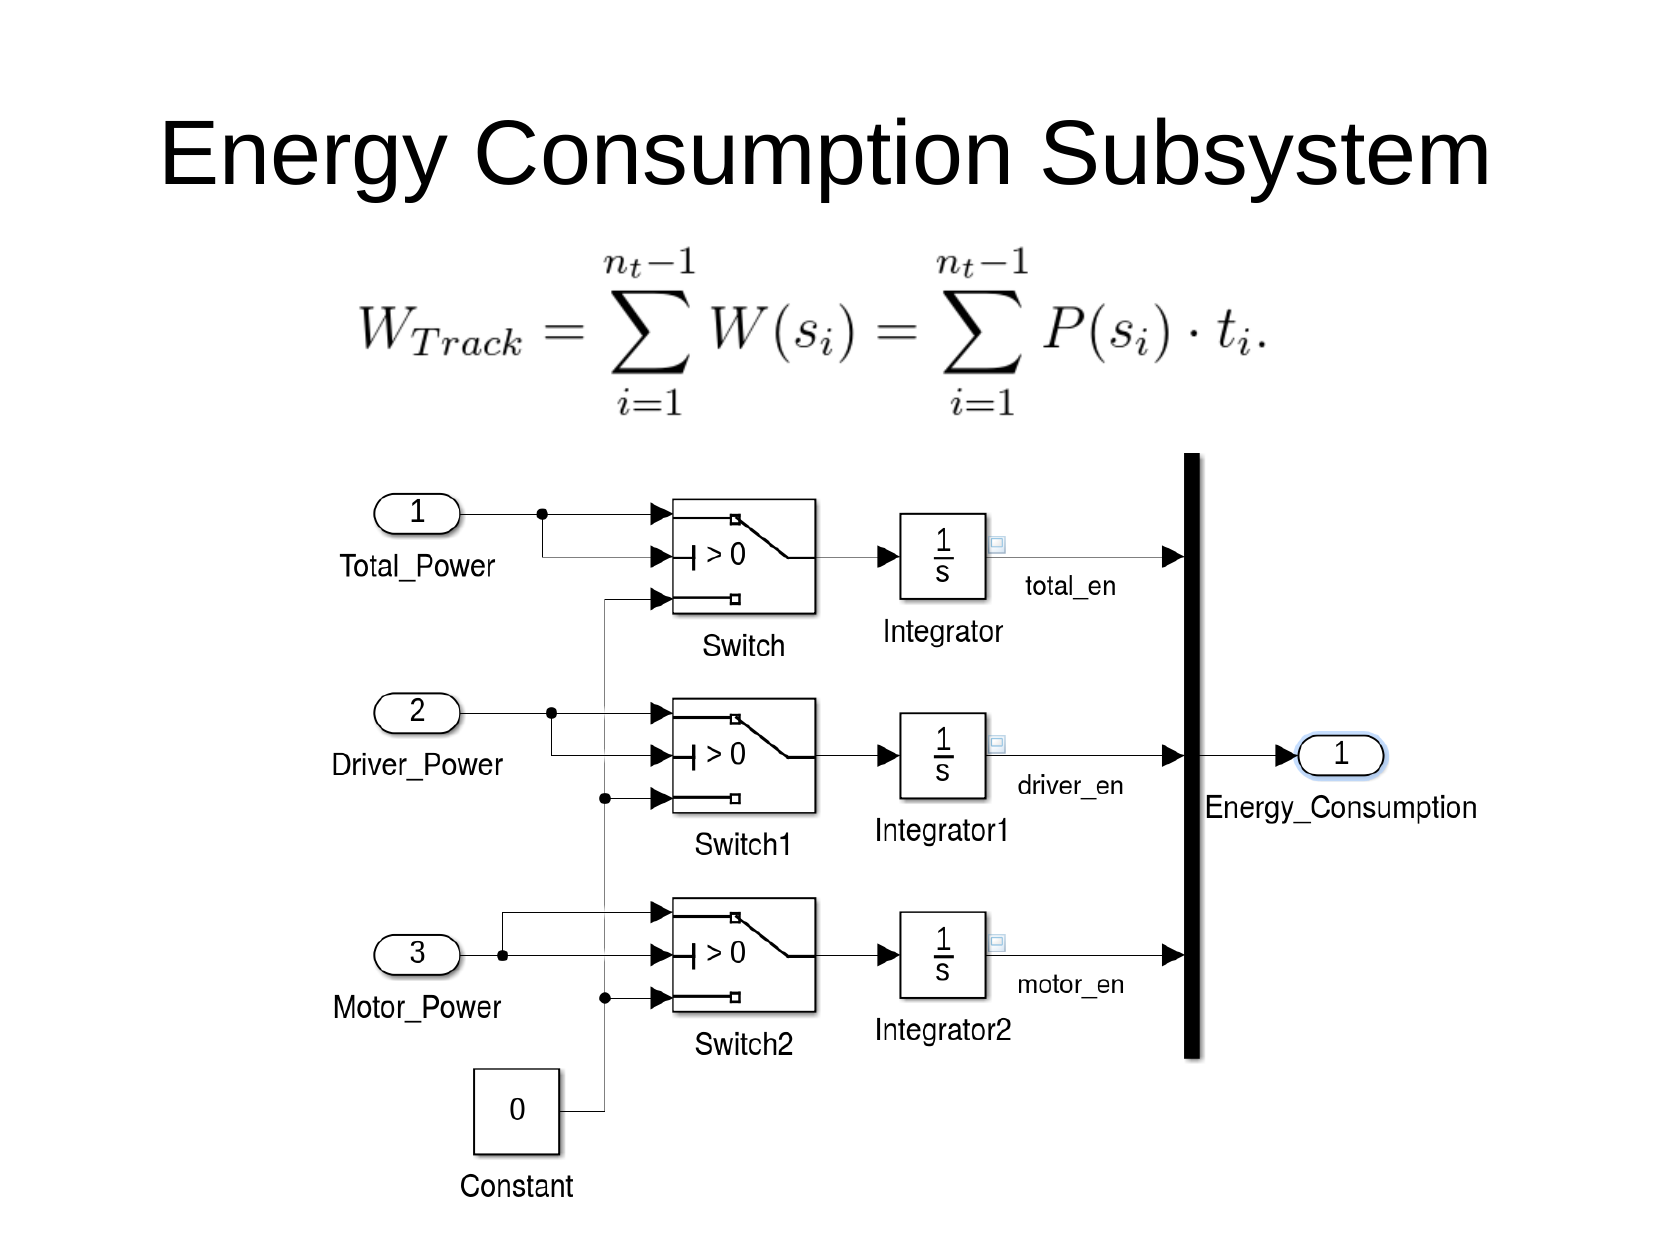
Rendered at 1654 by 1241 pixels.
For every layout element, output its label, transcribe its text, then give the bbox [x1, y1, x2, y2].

picture [285, 449, 1486, 1207]
title Energy Consumption Subsystem [82, 49, 1571, 257]
picture [347, 239, 1291, 431]
